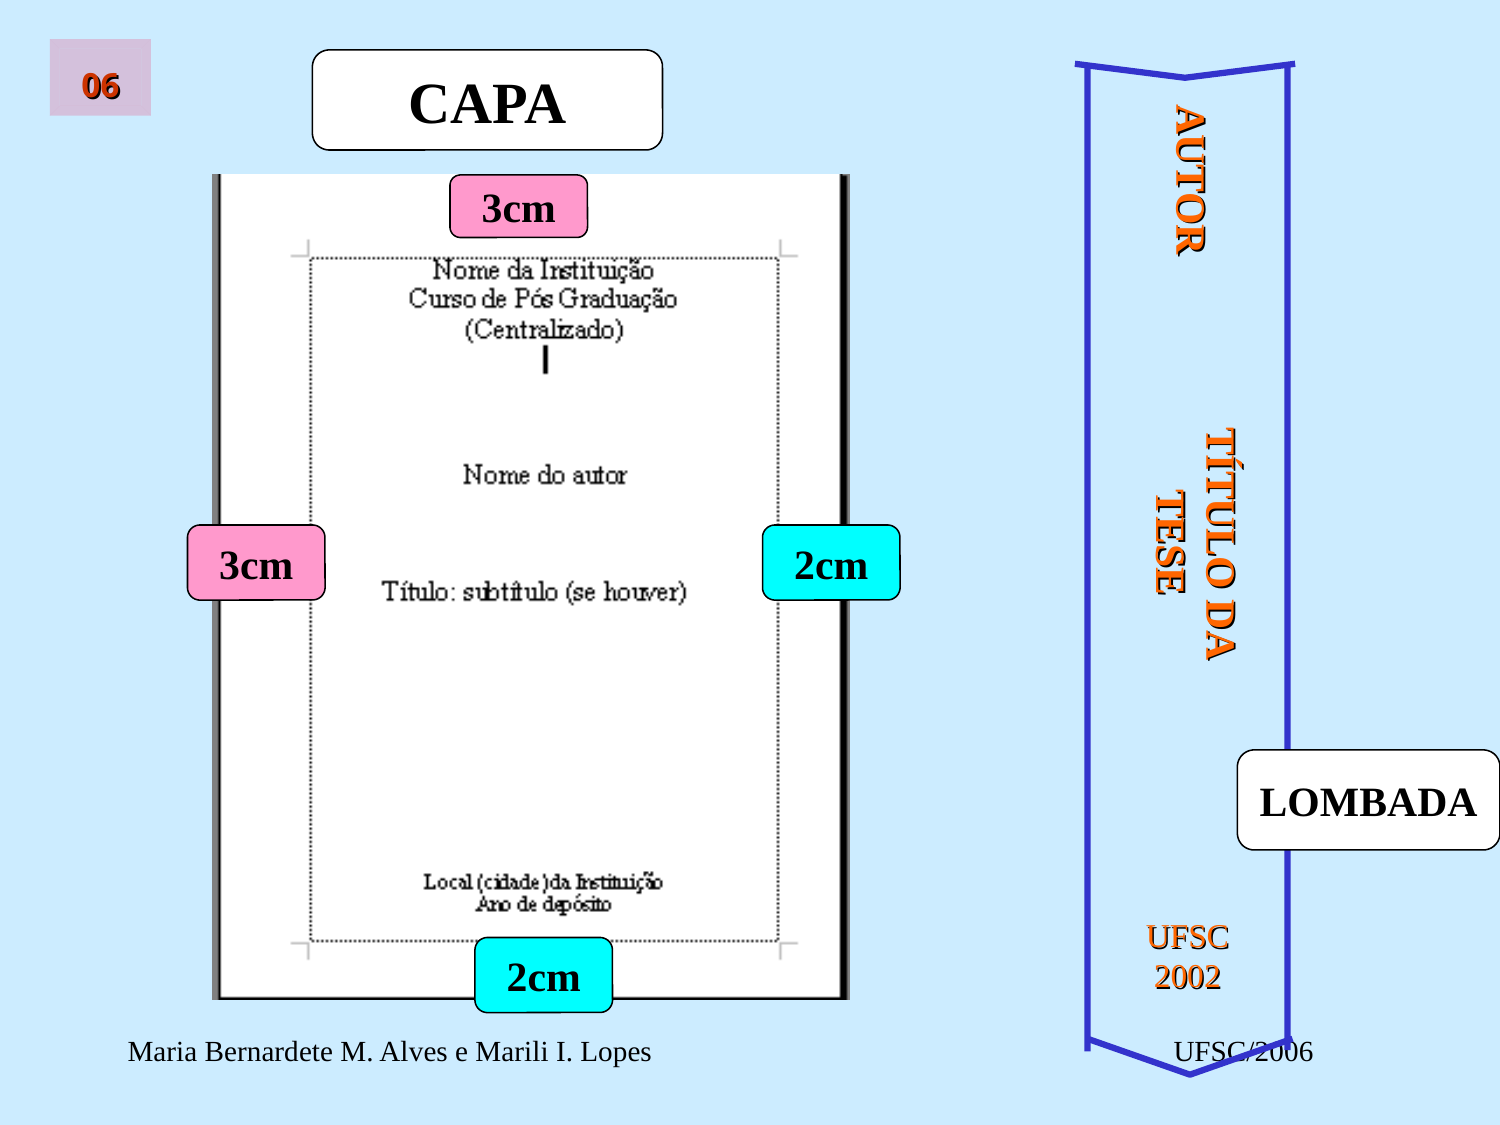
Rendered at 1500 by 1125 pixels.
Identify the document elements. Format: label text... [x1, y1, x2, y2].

text_box TÍTULO DA TESE [1100, 425, 1250, 728]
text_box 3cm [450, 174, 588, 238]
text_box 2cm [762, 525, 901, 601]
text_box AUTOR [1160, 103, 1220, 283]
text_box UFSC/2006 [1062, 1025, 1426, 1101]
text_box LOMBADA [1237, 749, 1500, 850]
text_box 3cm [187, 525, 326, 601]
text_box CAPA [312, 49, 663, 150]
text_box UFSC 2002 [1100, 913, 1275, 1000]
chart [212, 174, 850, 1000]
text_box 06 [49, 39, 151, 116]
text_box UFSC/2006 [1091, 1025, 1284, 1071]
text_box Maria Bernardete M. Alves e Marili I. Lopes [112, 1025, 901, 1101]
text_box 2cm [474, 937, 613, 1013]
